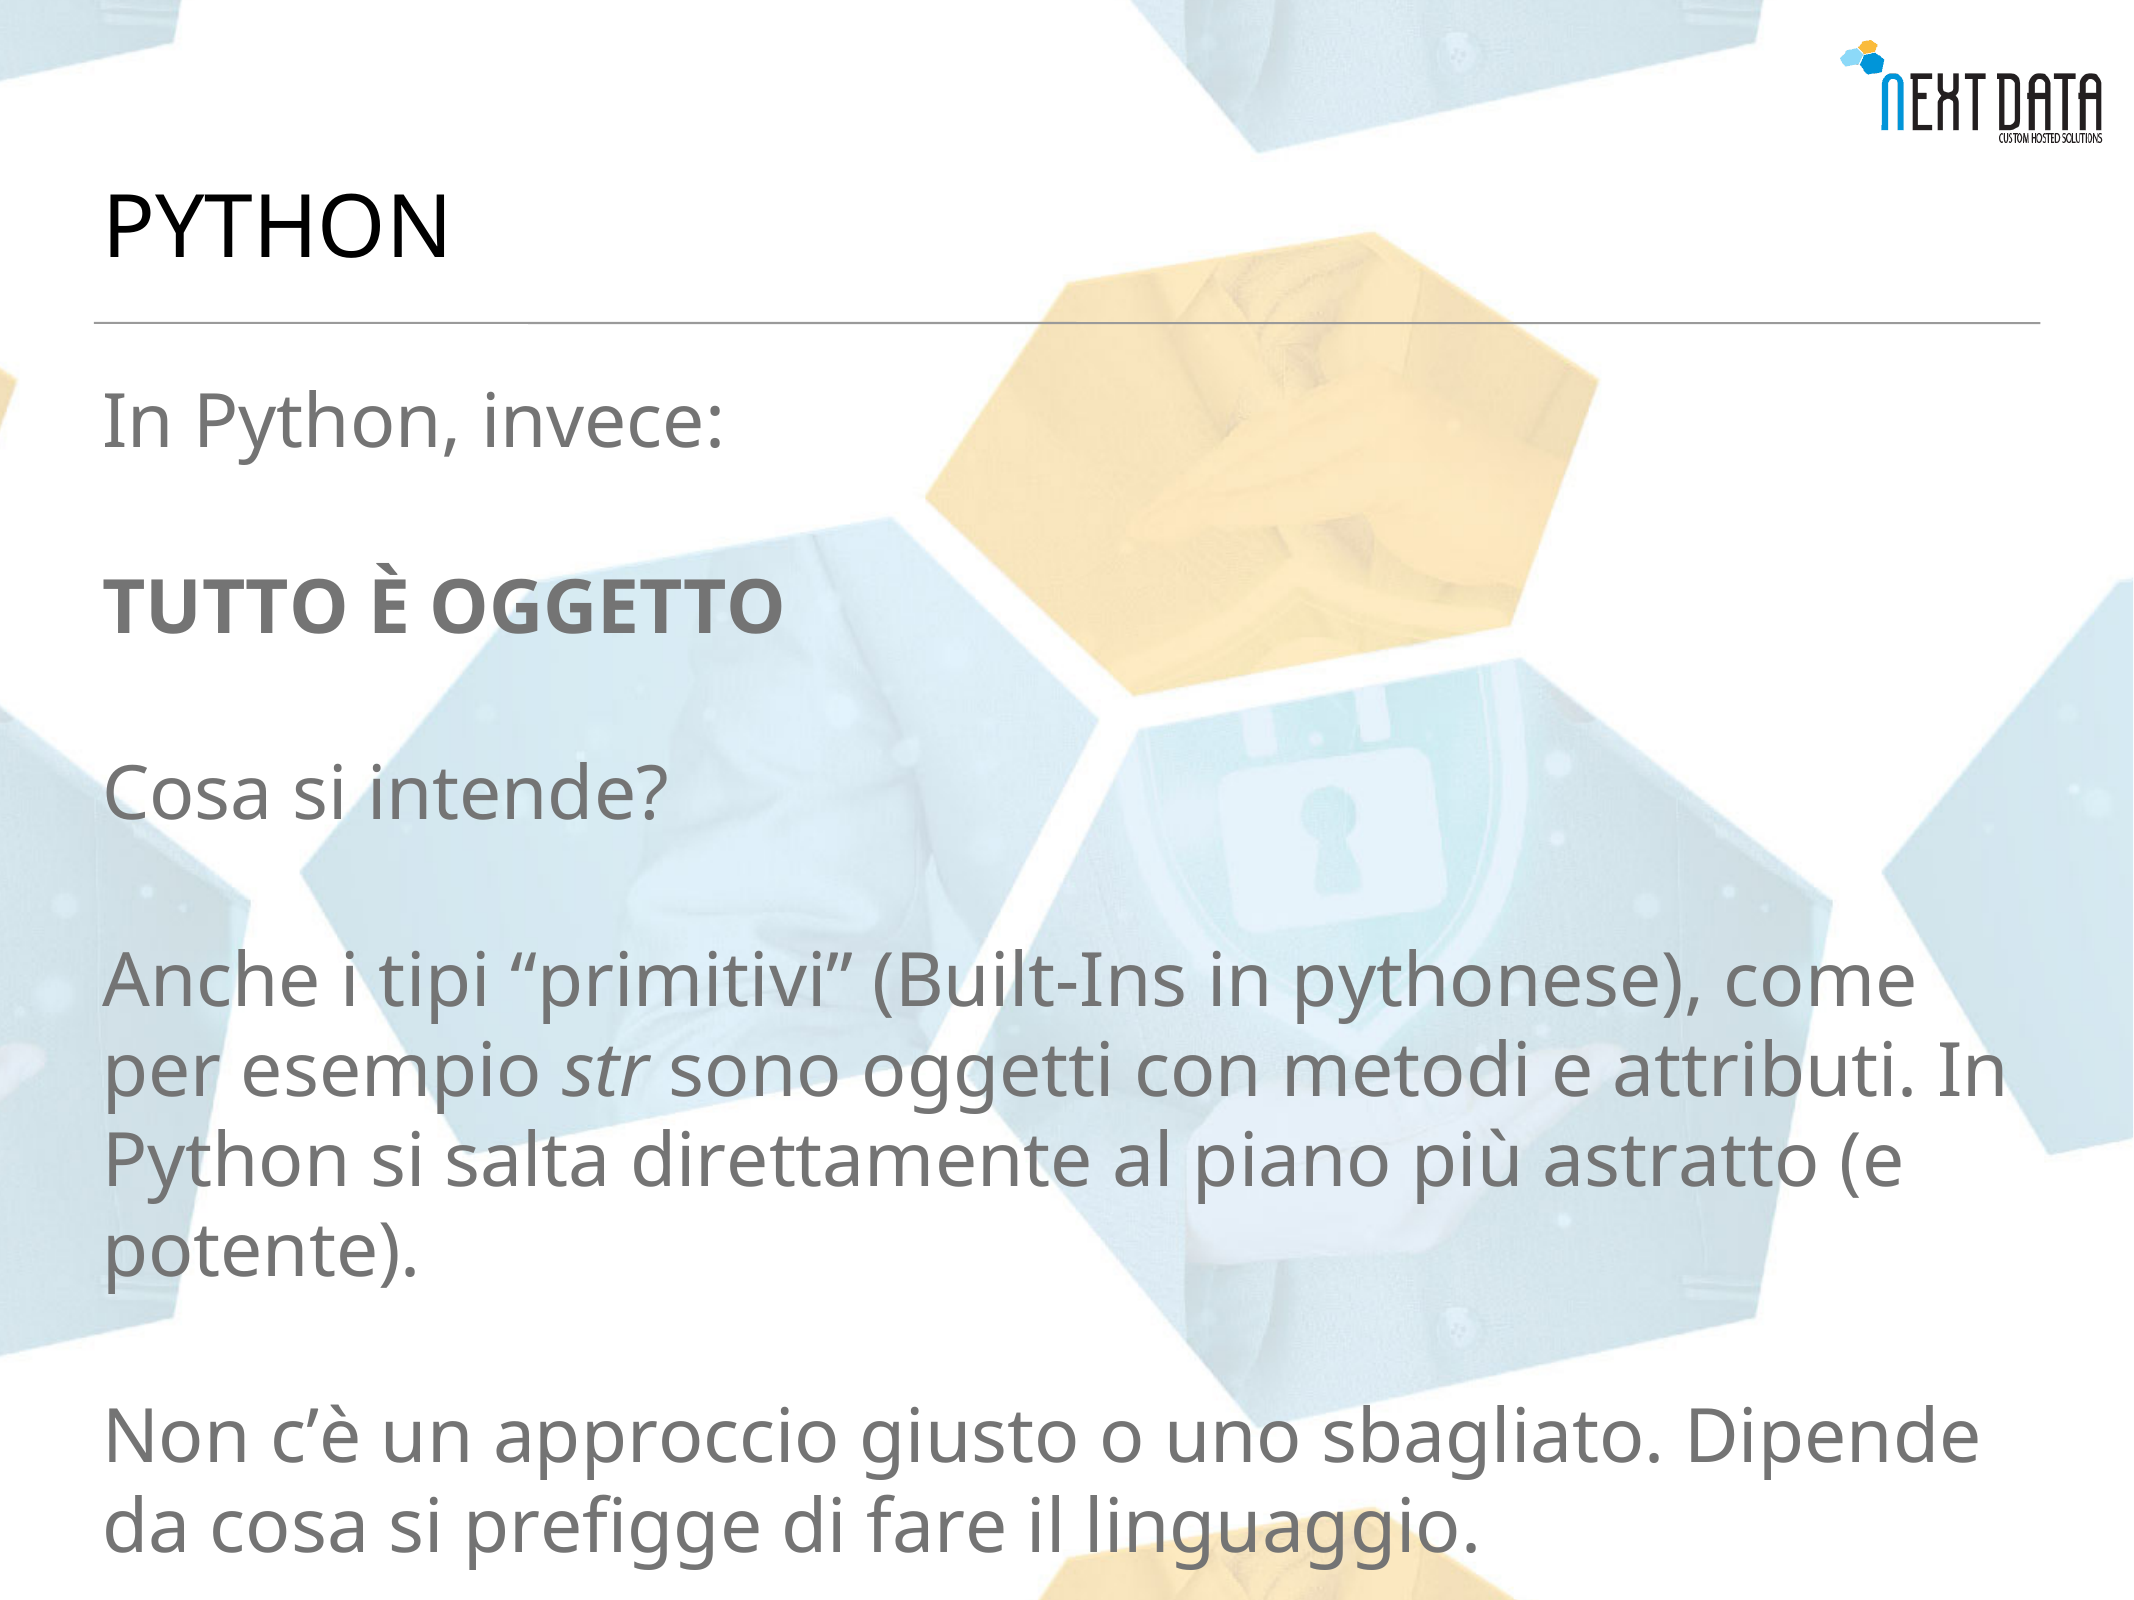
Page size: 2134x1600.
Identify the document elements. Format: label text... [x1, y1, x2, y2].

text_box PYTHON [93, 54, 2040, 284]
picture [0, 0, 2134, 1600]
text_box In Python, invece: TUTTO È OGGETTO Cosa si intende? Anche i tipi “primitivi” (Built-Ins in pythonese), come per esempio str sono oggetti con metodi e attributi. In Python si salta direttamente al piano più astratto (e potente). Non c’è un approccio giusto o uno sbagliato. Dipende da cosa si prefigge di fare il linguaggio. [93, 364, 2040, 1459]
